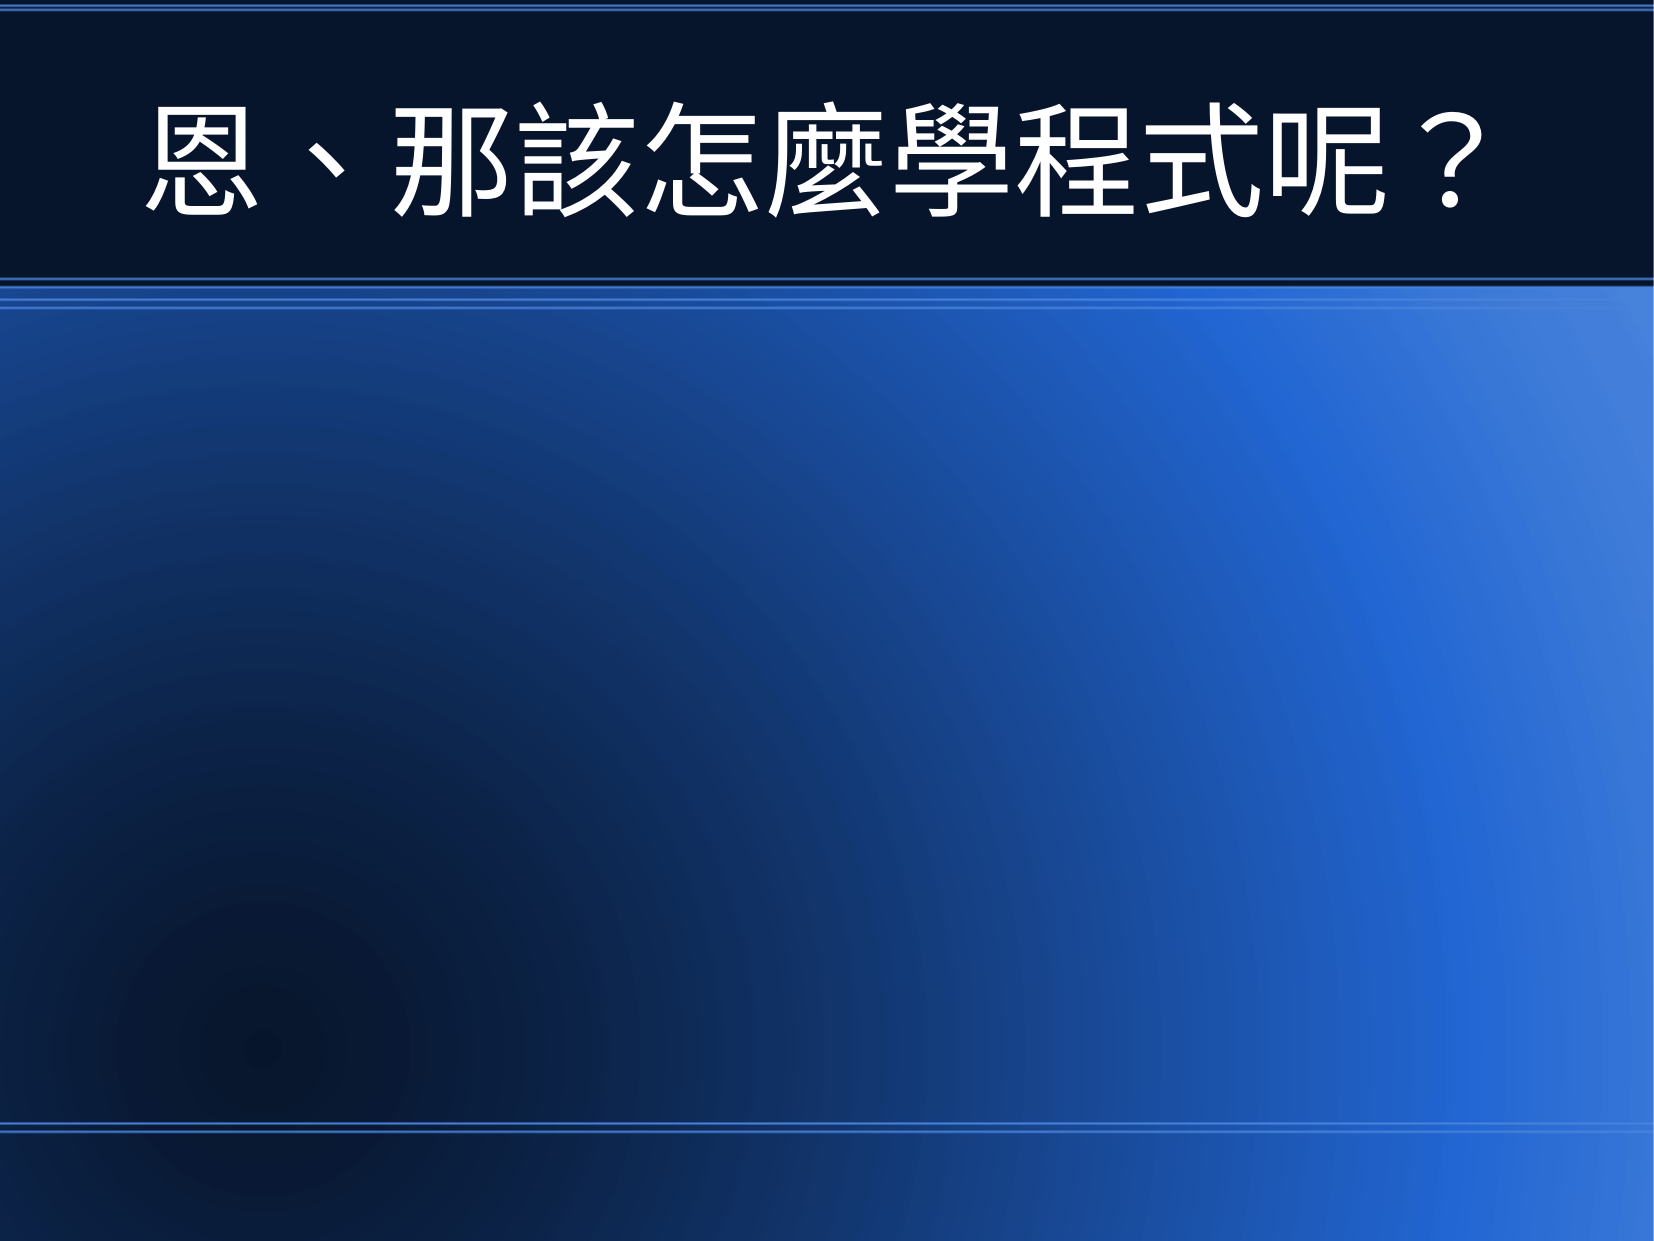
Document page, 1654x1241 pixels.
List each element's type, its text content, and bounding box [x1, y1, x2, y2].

title 恩、那該怎麼學程式呢？ [82, 49, 1571, 257]
picture [0, 0, 1654, 1241]
